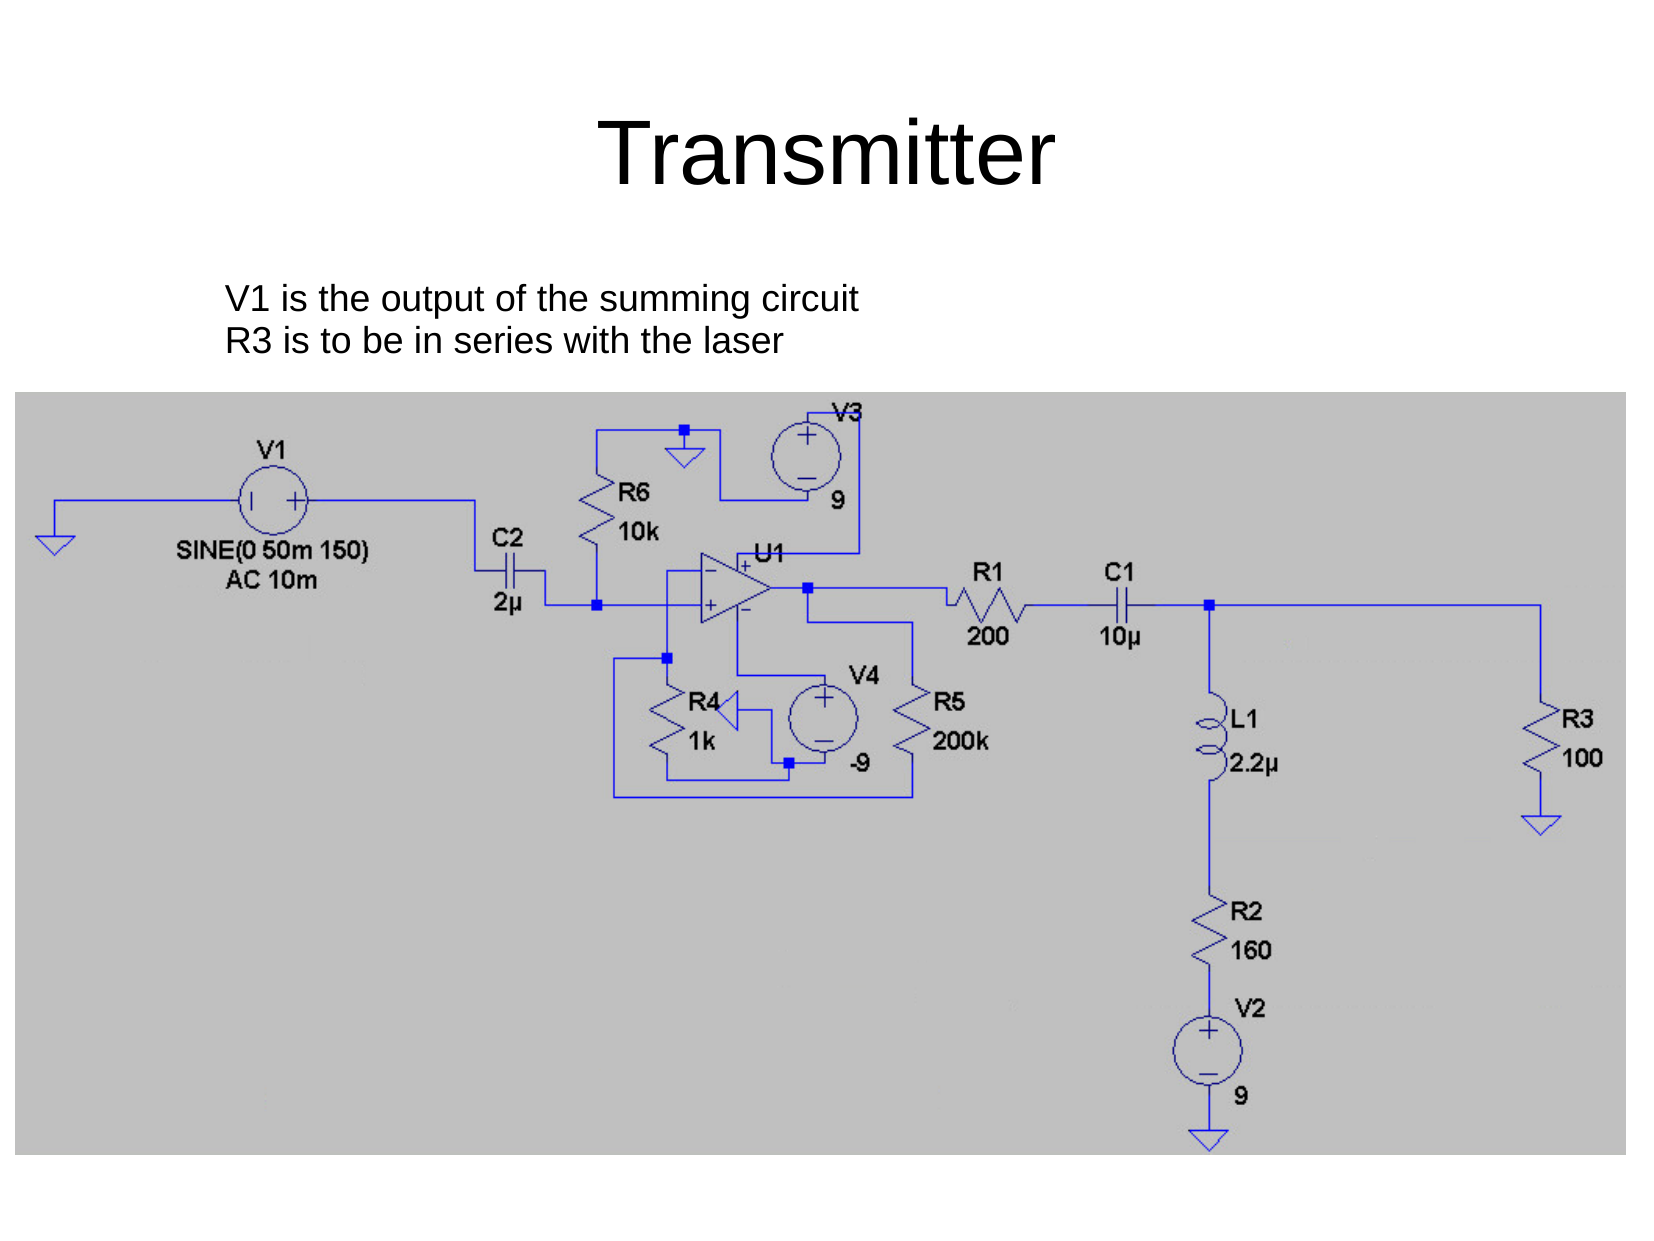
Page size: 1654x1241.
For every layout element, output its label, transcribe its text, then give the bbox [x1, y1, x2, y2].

picture [15, 392, 1626, 1156]
title Transmitter [82, 49, 1571, 257]
text_box V1 is the output of the summing circuit R3 is to be in series with the laser [210, 270, 875, 369]
